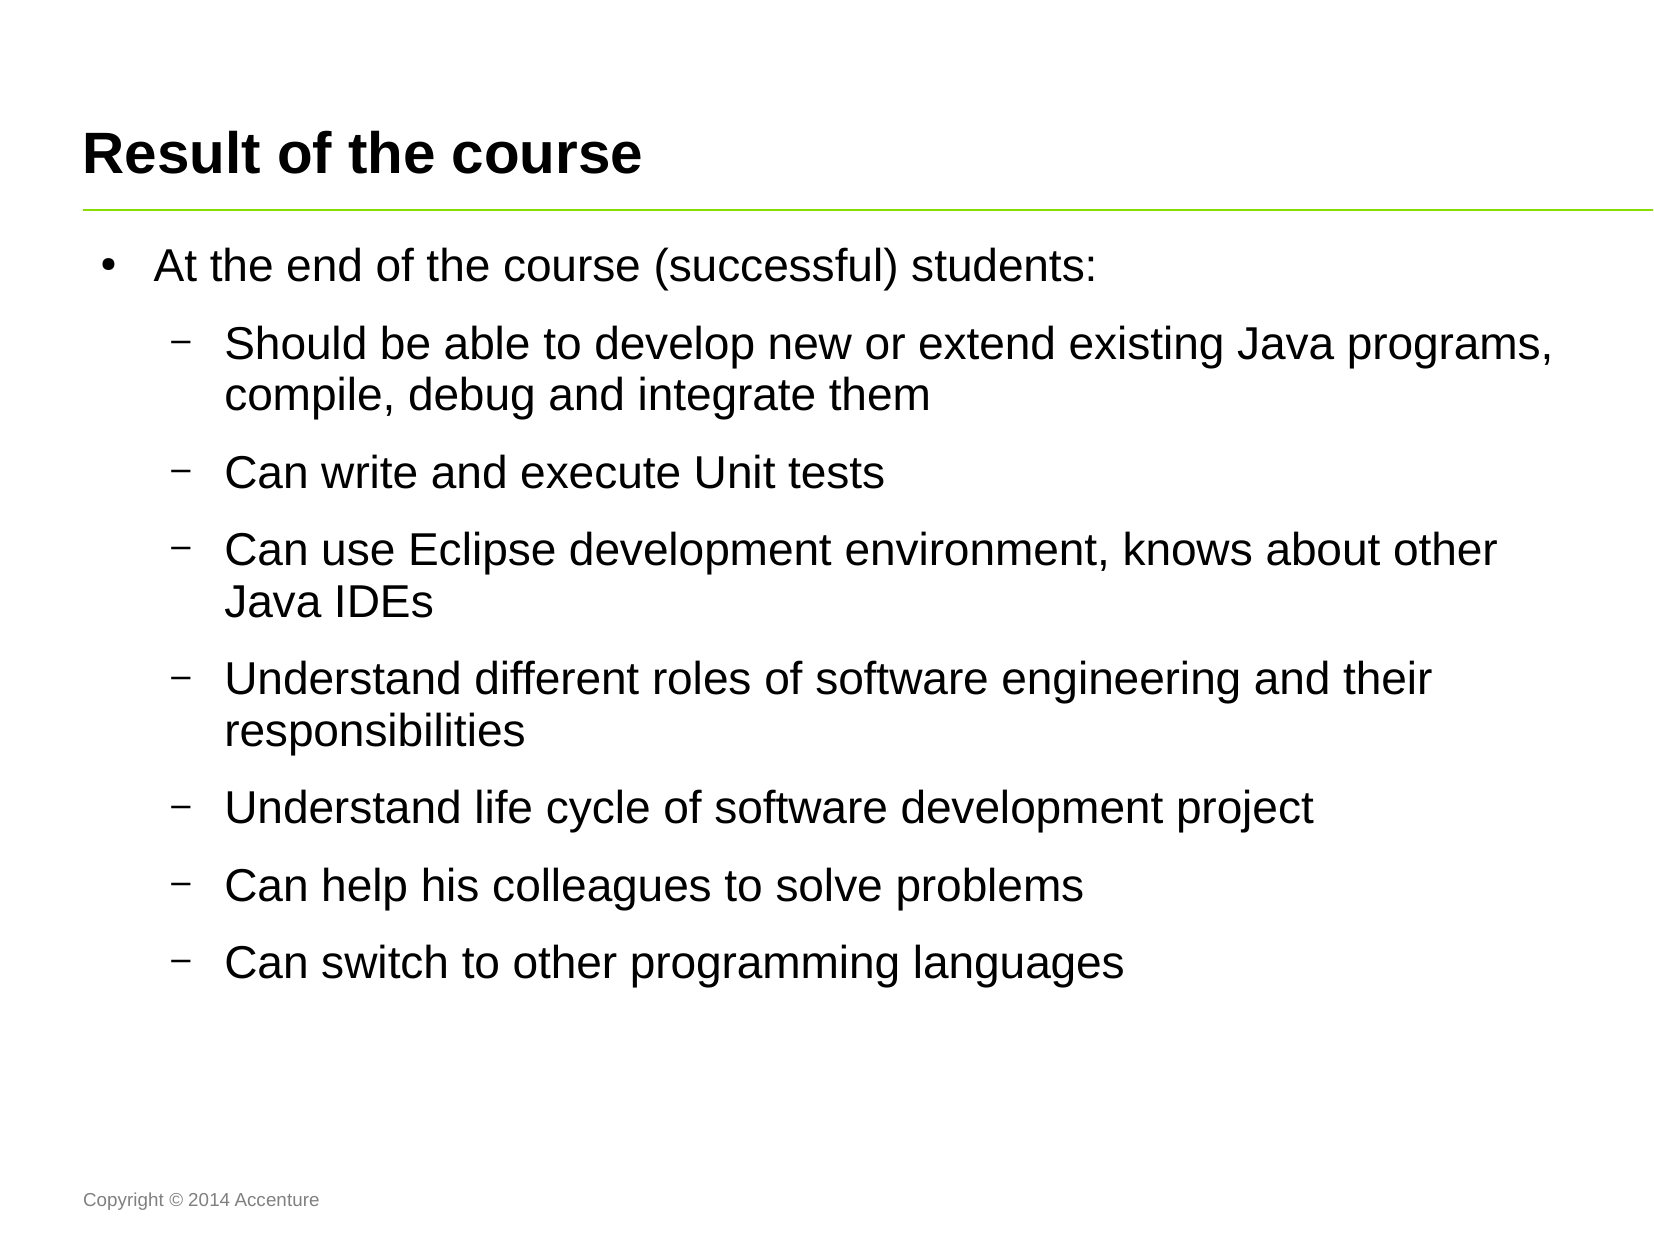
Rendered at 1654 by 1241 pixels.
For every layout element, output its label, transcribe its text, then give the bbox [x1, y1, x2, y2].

title Result of the course [82, 49, 1571, 240]
list At the end of the course (successful) students: Should be able to develop new or extend existing Java programs, compile, debug and integrate them Can write and execute Unit tests Can use Eclipse development environment, knows about other Java IDEs Understand different roles of software engineering and their responsibilities Understand life cycle of software development project Can help his colleagues to solve problems Can switch to other programming languages [82, 240, 1590, 1186]
